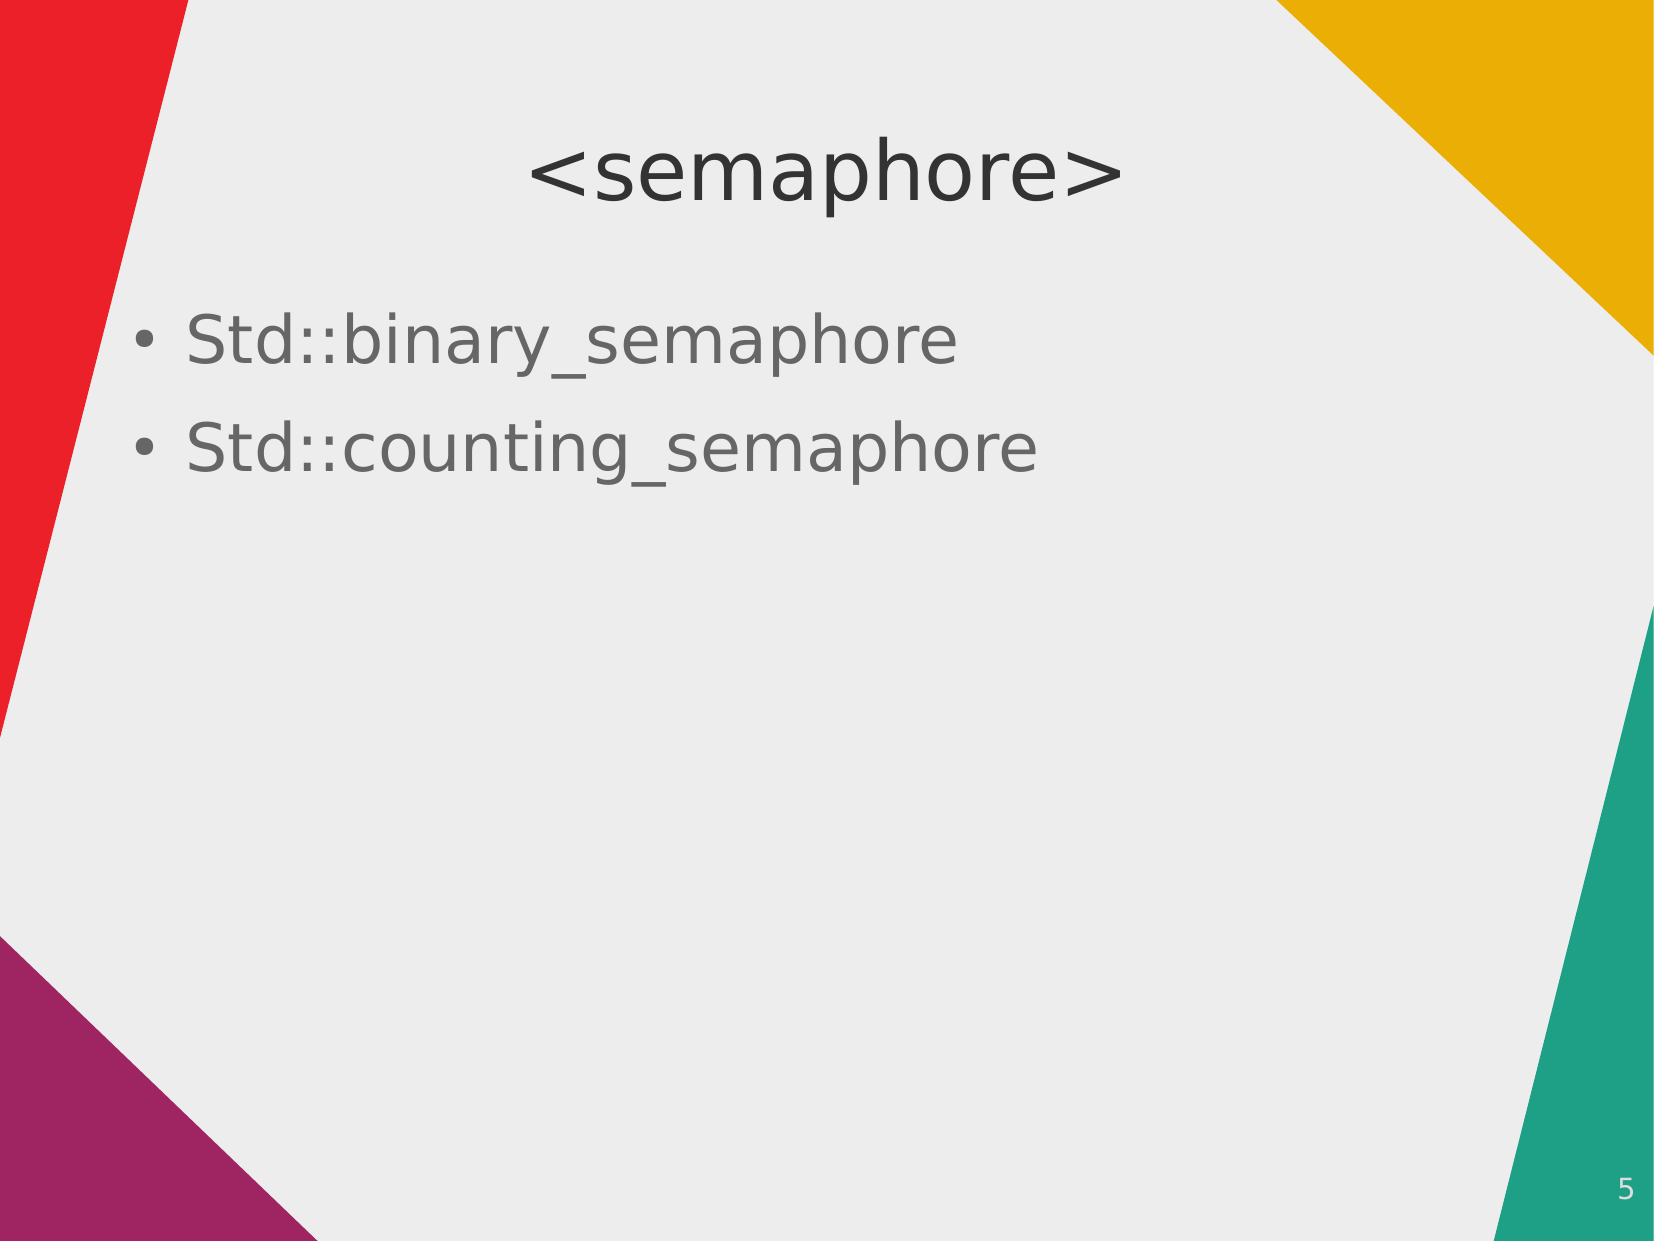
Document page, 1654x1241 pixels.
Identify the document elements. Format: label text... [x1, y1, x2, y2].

list Std::binary_semaphore Std::counting_semaphore [114, 302, 1539, 1033]
title <semaphore> [114, 73, 1539, 271]
